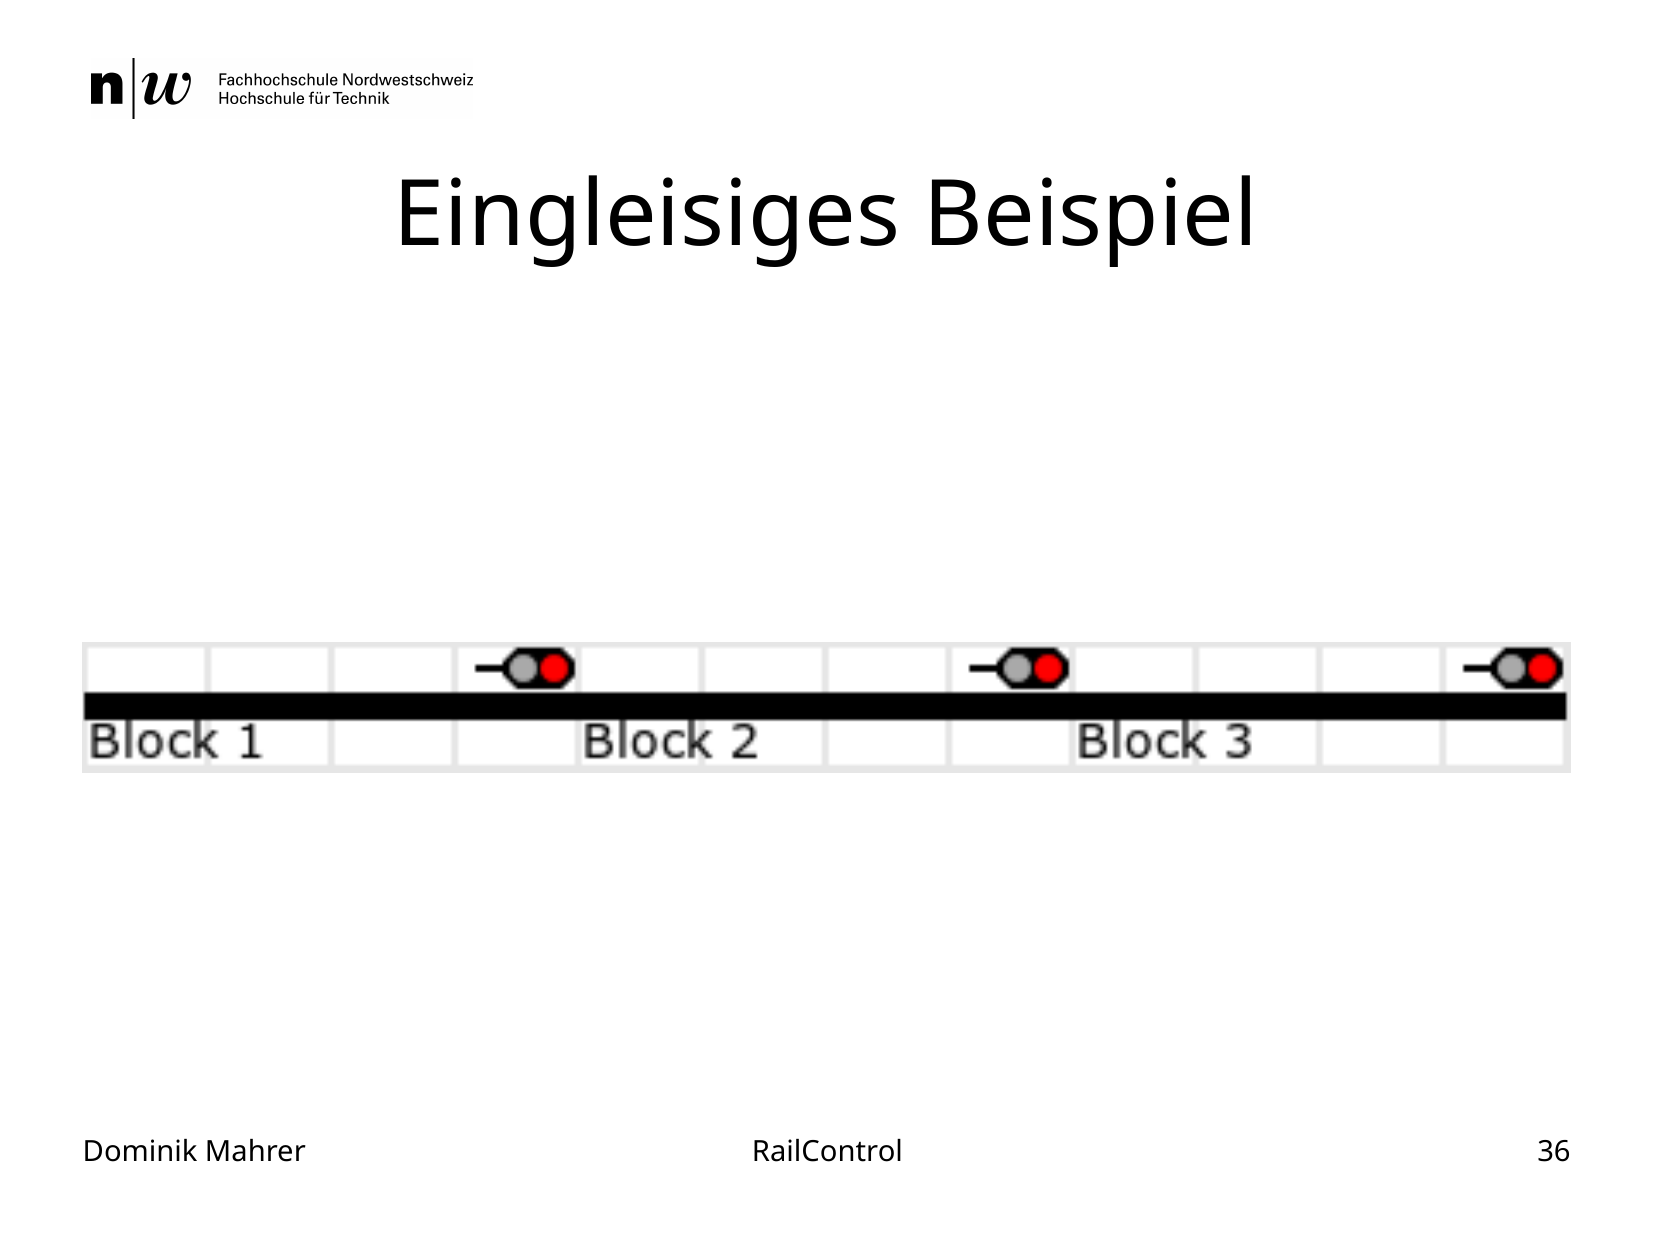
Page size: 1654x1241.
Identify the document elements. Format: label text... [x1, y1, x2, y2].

picture [82, 642, 1571, 773]
title Eingleisiges Beispiel [82, 153, 1571, 267]
picture [91, 58, 473, 119]
